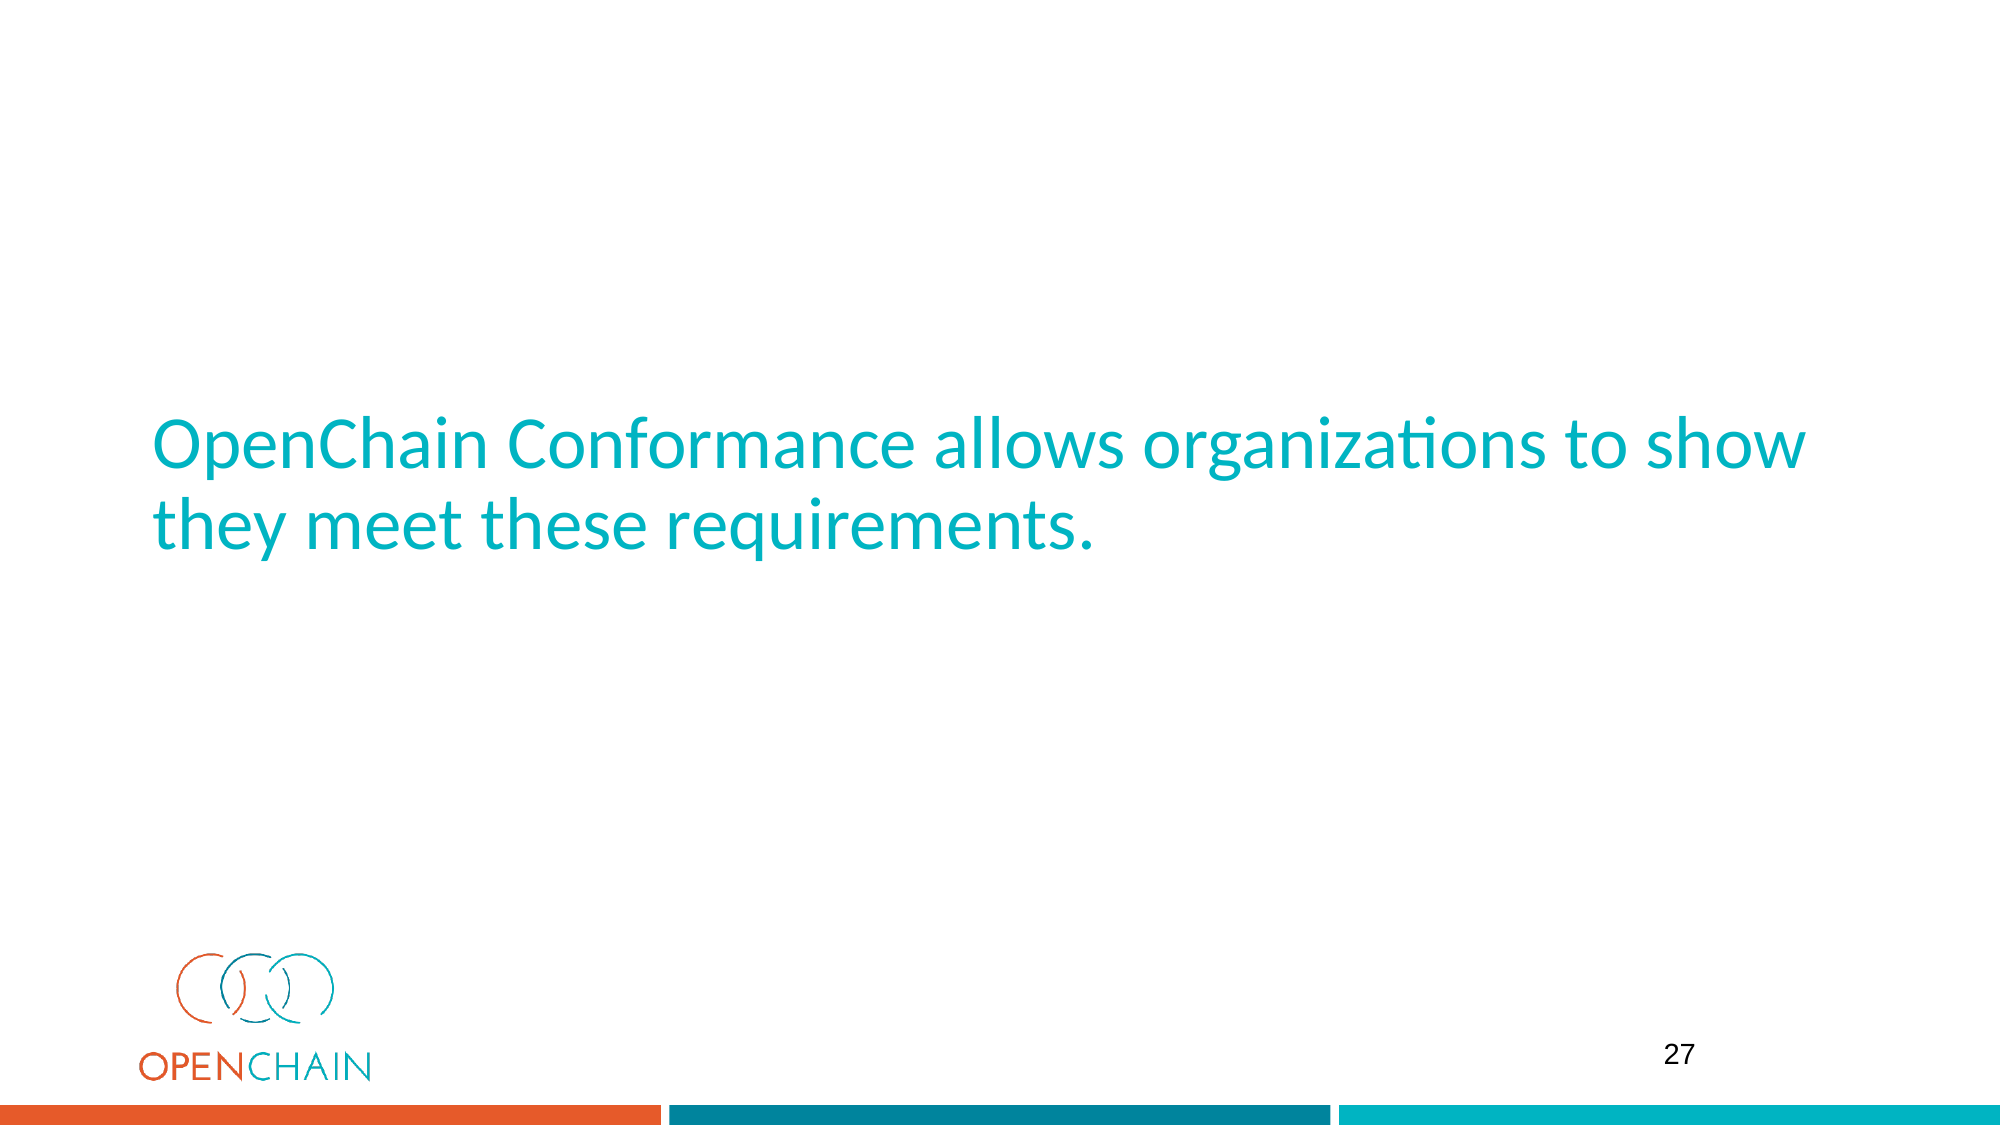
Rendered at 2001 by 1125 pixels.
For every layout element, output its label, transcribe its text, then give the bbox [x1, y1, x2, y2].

title OpenChain Conformance allows organizations to show they meet these requirements. [137, 376, 1863, 594]
slide_number <number> [1648, 1022, 1863, 1083]
picture [137, 951, 372, 1082]
